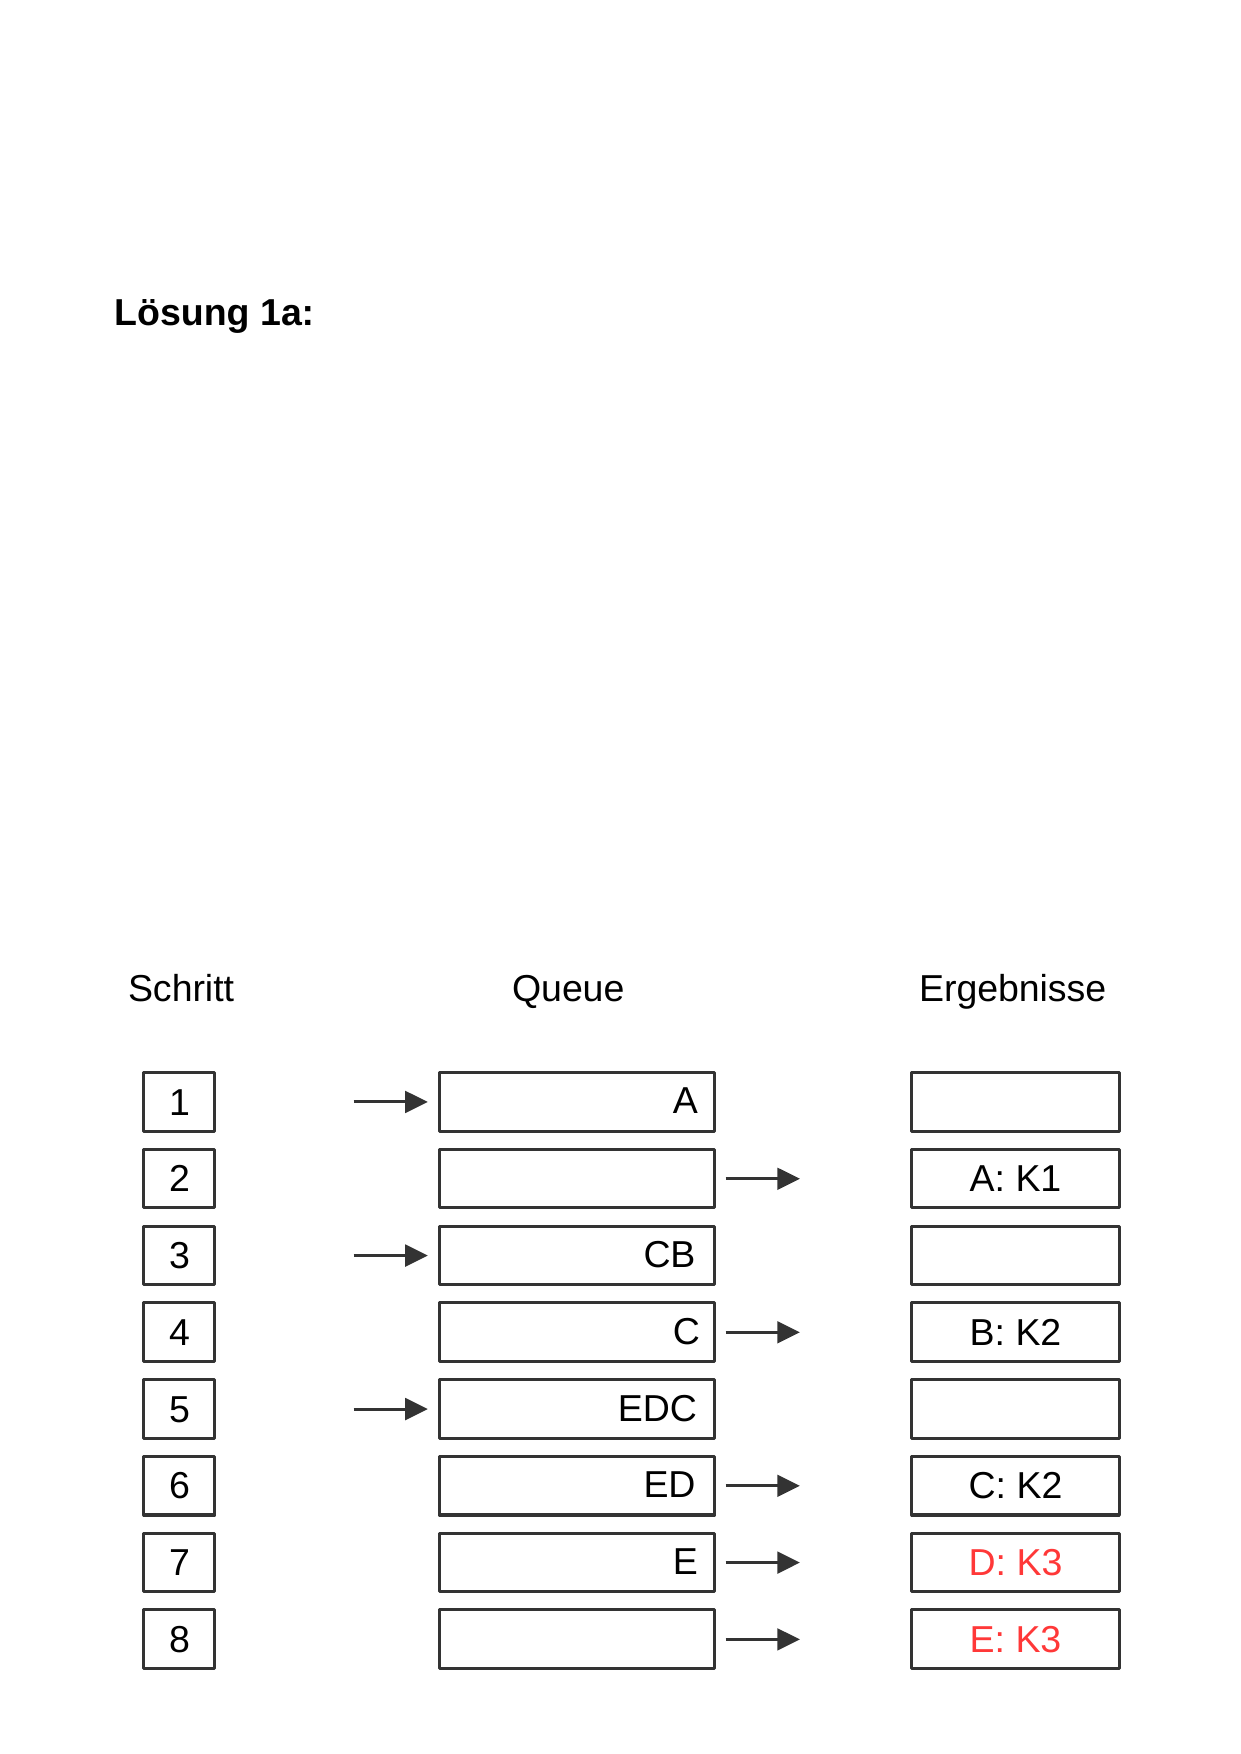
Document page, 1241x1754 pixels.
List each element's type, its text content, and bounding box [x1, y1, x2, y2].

text_box [439, 1379, 603, 1439]
text_box 7 [143, 1533, 215, 1592]
text_box D: K3 [911, 1533, 1120, 1592]
text_box [911, 1226, 1120, 1285]
text_box [439, 1226, 628, 1285]
text_box Schritt [113, 959, 313, 1019]
text_box Queue [497, 959, 697, 1019]
text_box C [658, 1302, 715, 1362]
text_box [439, 1149, 715, 1208]
text_box 1 [143, 1072, 215, 1132]
text_box EDC [603, 1379, 715, 1439]
text_box 3 [143, 1226, 215, 1285]
text_box [911, 1072, 1120, 1132]
text_box 5 [143, 1379, 215, 1439]
text_box CB [628, 1226, 715, 1285]
text_box E: K3 [911, 1609, 1120, 1669]
text_box [439, 1609, 715, 1669]
text_box A [658, 1072, 715, 1132]
text_box Lösung 1a: [114, 165, 1125, 921]
text_box 8 [143, 1609, 215, 1669]
text_box ED [628, 1456, 715, 1516]
text_box B: K2 [911, 1302, 1120, 1362]
text_box A: K1 [911, 1149, 1120, 1208]
text_box 2 [143, 1149, 215, 1208]
text_box [439, 1302, 658, 1362]
text_box 4 [143, 1302, 215, 1362]
text_box C: K2 [911, 1456, 1120, 1516]
text_box [439, 1456, 628, 1516]
text_box [911, 1379, 1120, 1439]
text_box Ergebnisse [904, 959, 1128, 1029]
text_box [439, 1072, 658, 1132]
text_box 6 [143, 1456, 215, 1516]
text_box E [658, 1533, 715, 1592]
text_box [439, 1533, 658, 1592]
